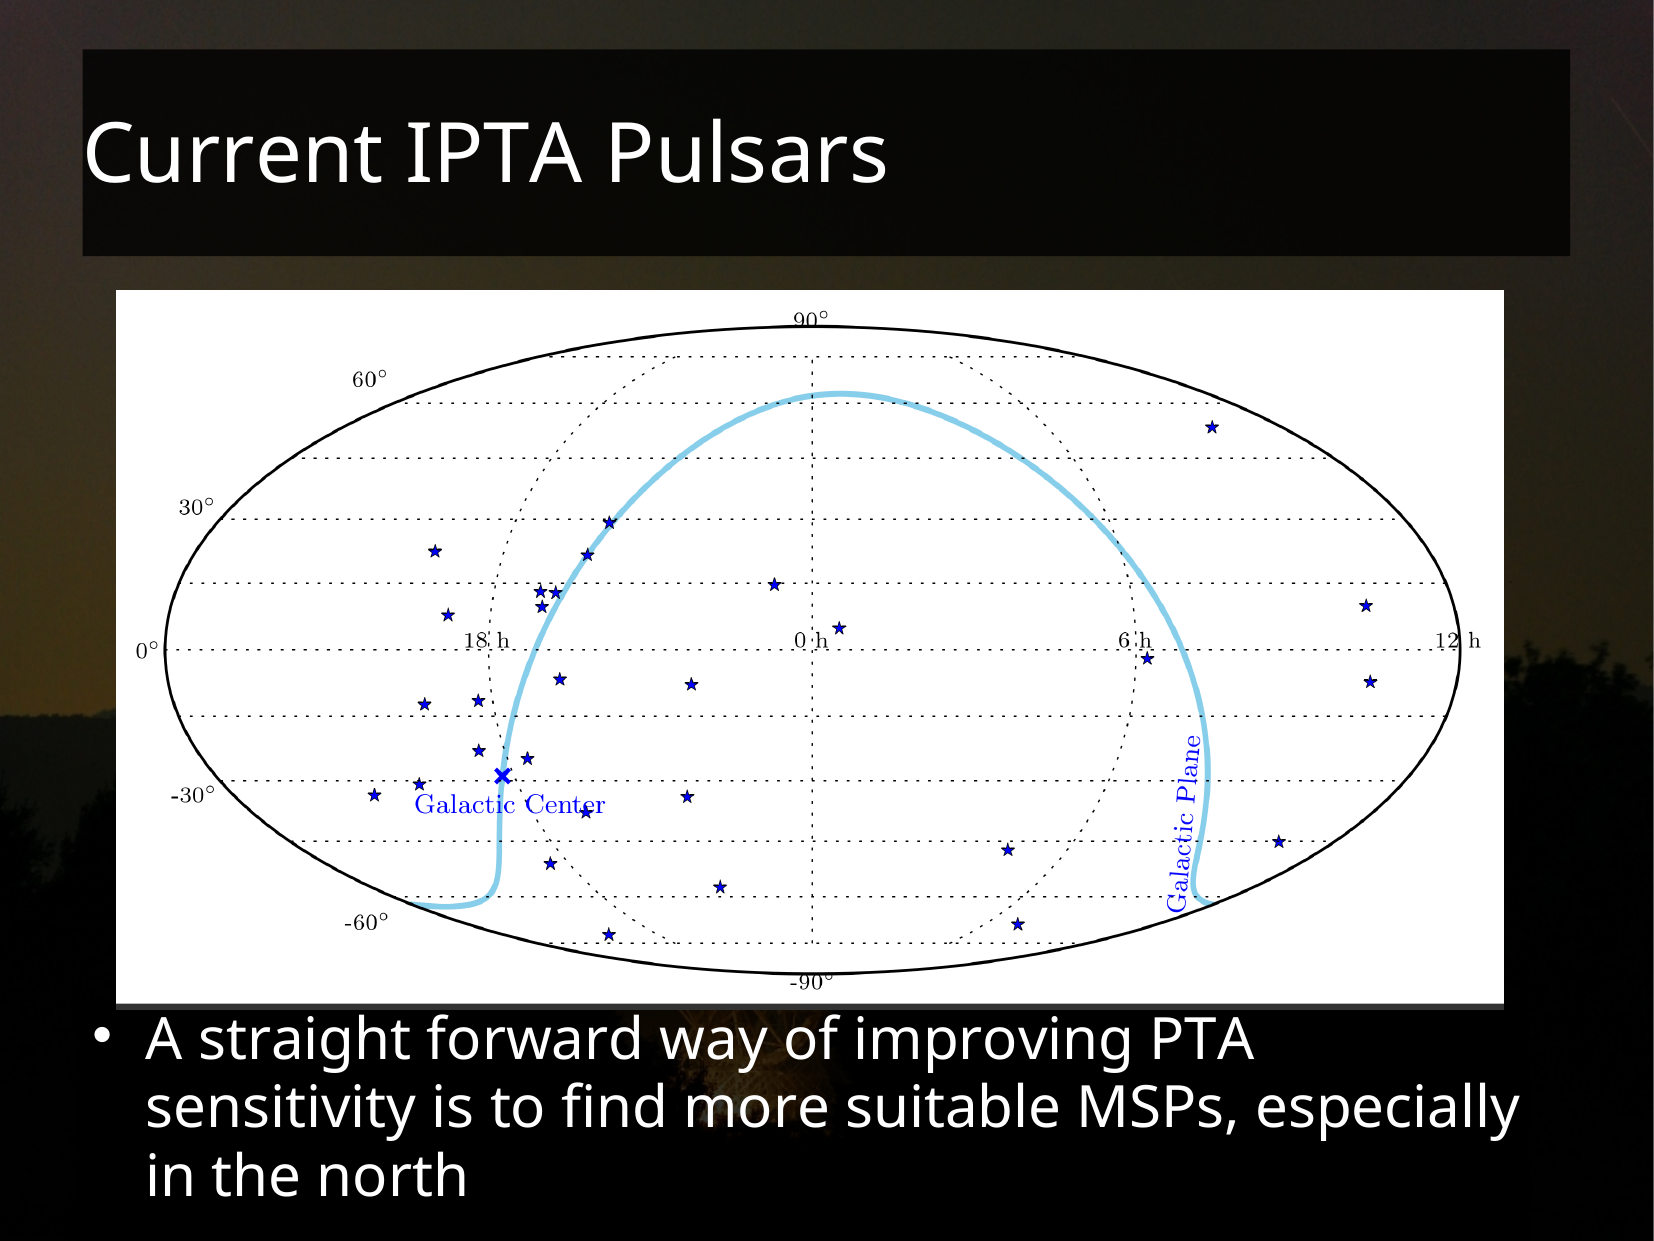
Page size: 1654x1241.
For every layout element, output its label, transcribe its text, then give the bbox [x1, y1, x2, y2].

title Current IPTA Pulsars [82, 49, 1571, 257]
picture [0, 0, 1654, 1241]
list A straight forward way of improving PTA sensitivity is to find more suitable MSPs, especially in the north [75, 1003, 1530, 1241]
